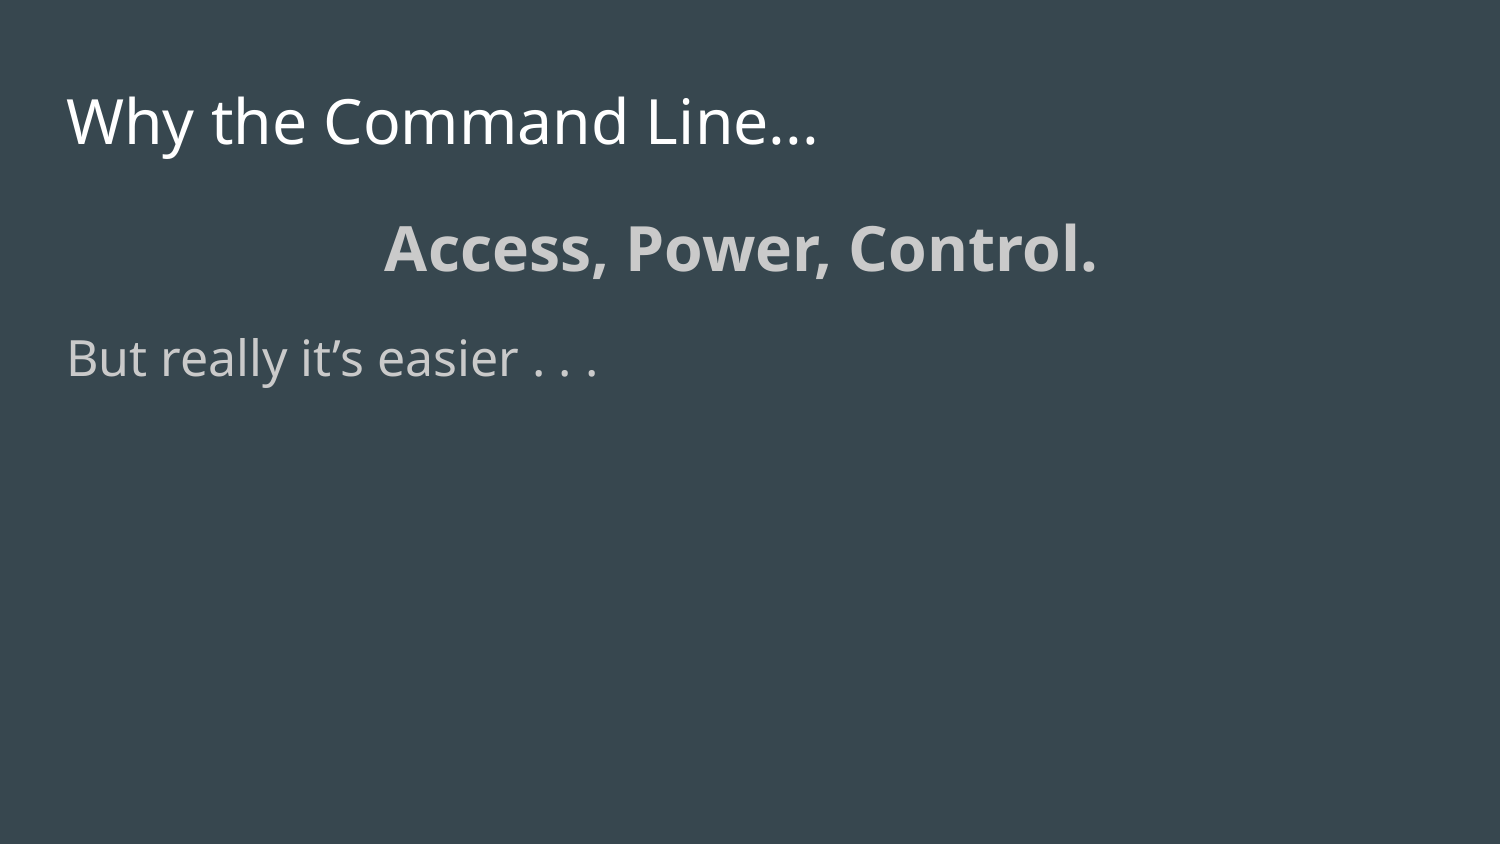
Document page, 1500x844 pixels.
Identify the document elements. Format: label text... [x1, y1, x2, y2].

list Access, Power, Control. But really it’s easier . . . [51, 183, 1449, 744]
title Why the Command Line... [51, 67, 1449, 161]
